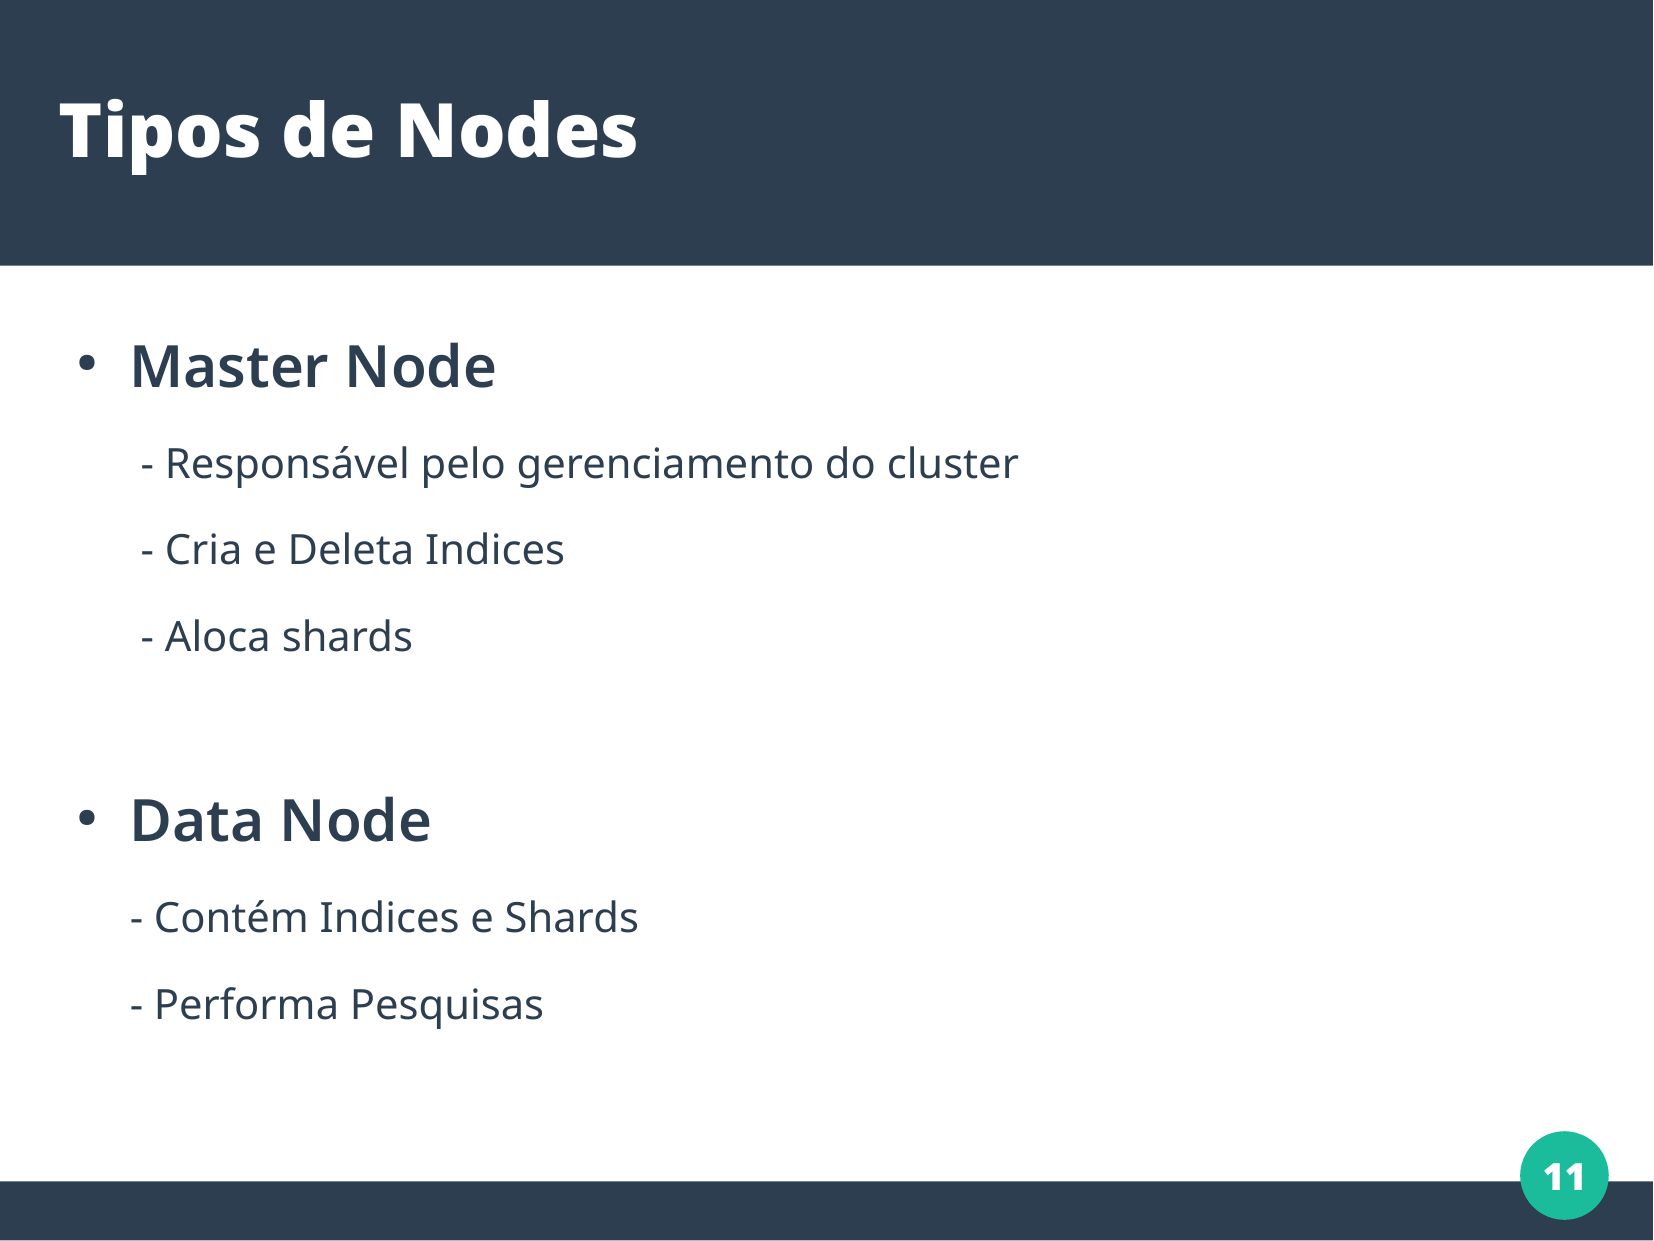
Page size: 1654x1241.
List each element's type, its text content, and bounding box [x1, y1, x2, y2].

list Master Node - Responsável pelo gerenciamento do cluster - Cria e Deleta Indices - Aloca shards Data Node - Contém Indices e Shards - Performa Pesquisas [58, 324, 1594, 1152]
title Tipos de Nodes [58, 49, 1594, 207]
